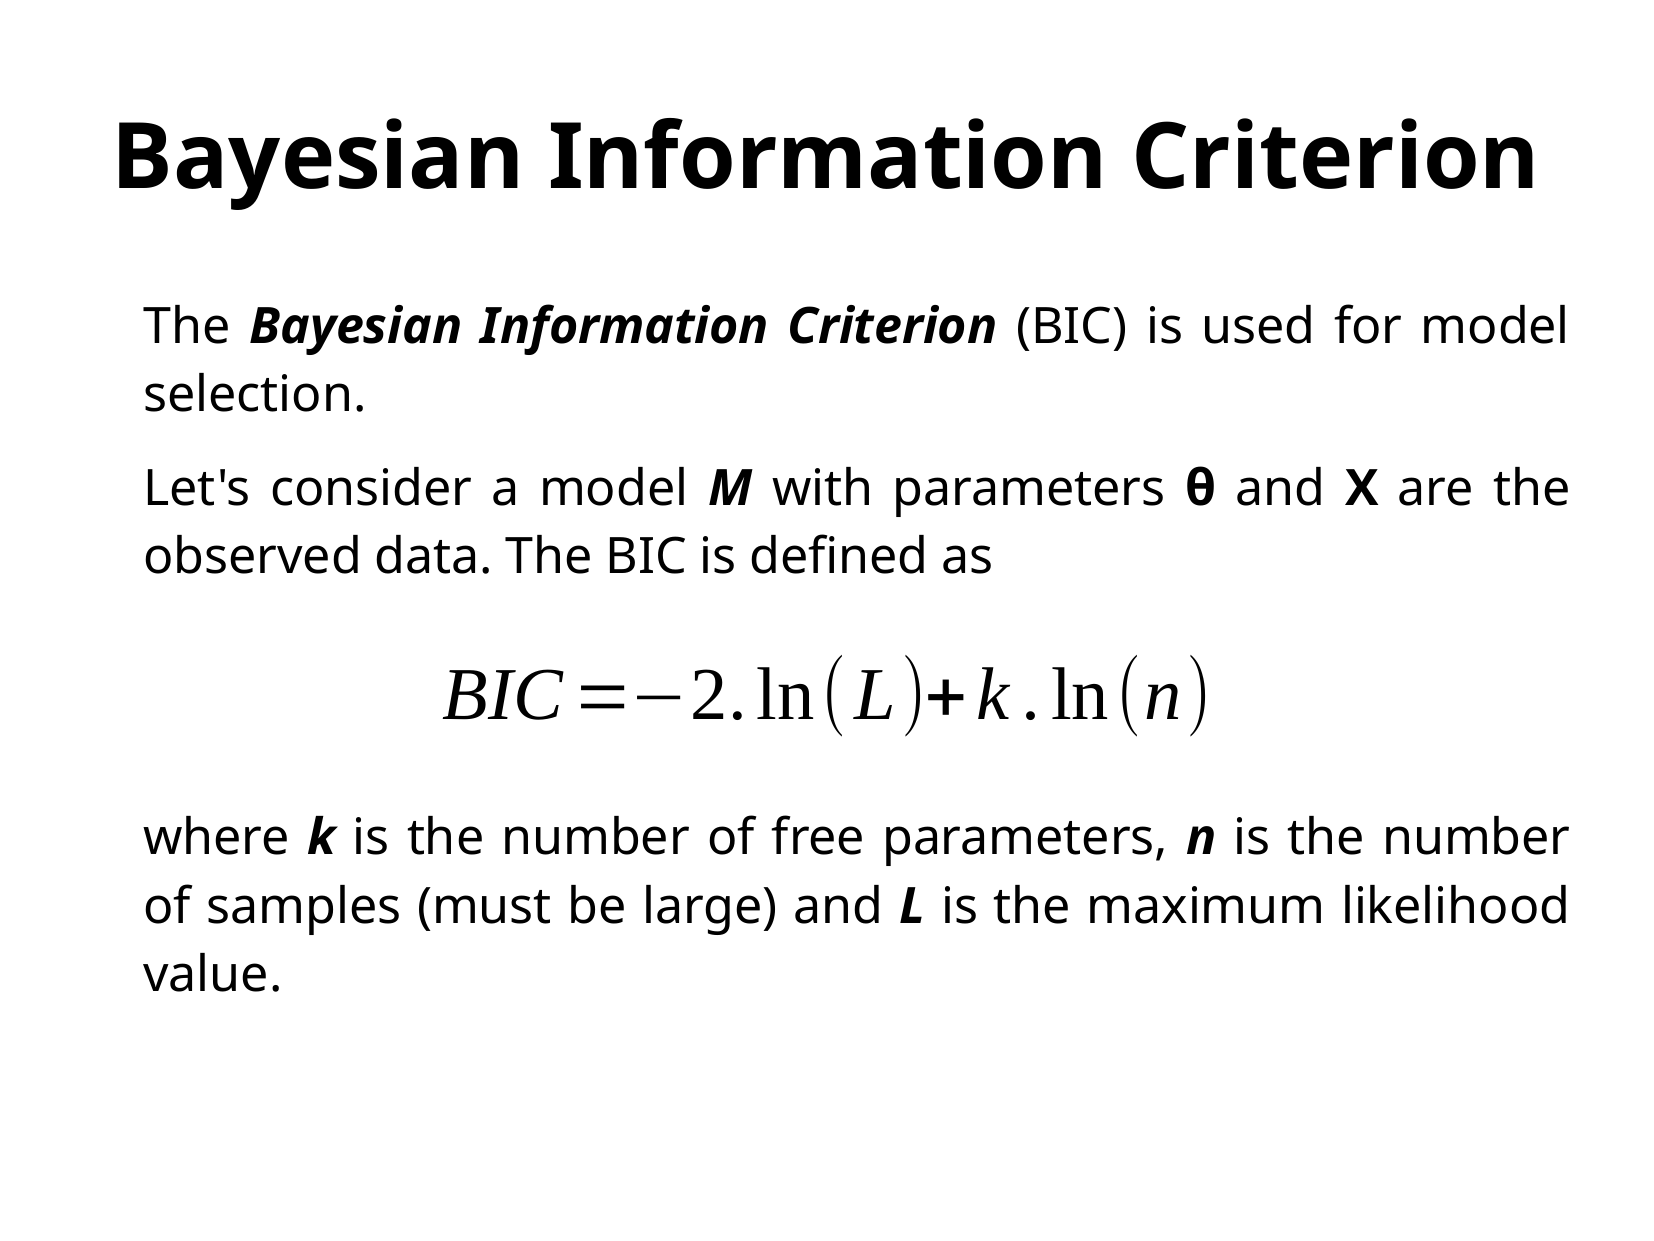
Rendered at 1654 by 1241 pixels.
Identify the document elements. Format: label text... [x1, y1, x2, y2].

title Bayesian Information Criterion [82, 49, 1571, 257]
list The Bayesian Information Criterion (BIC) is used for model selection. Let's consider a model M with parameters θ and X are the observed data. The BIC is defined as where k is the number of free parameters, n is the number of samples (must be large) and L is the maximum likelihood value. [82, 290, 1571, 1010]
chart [424, 649, 1230, 740]
